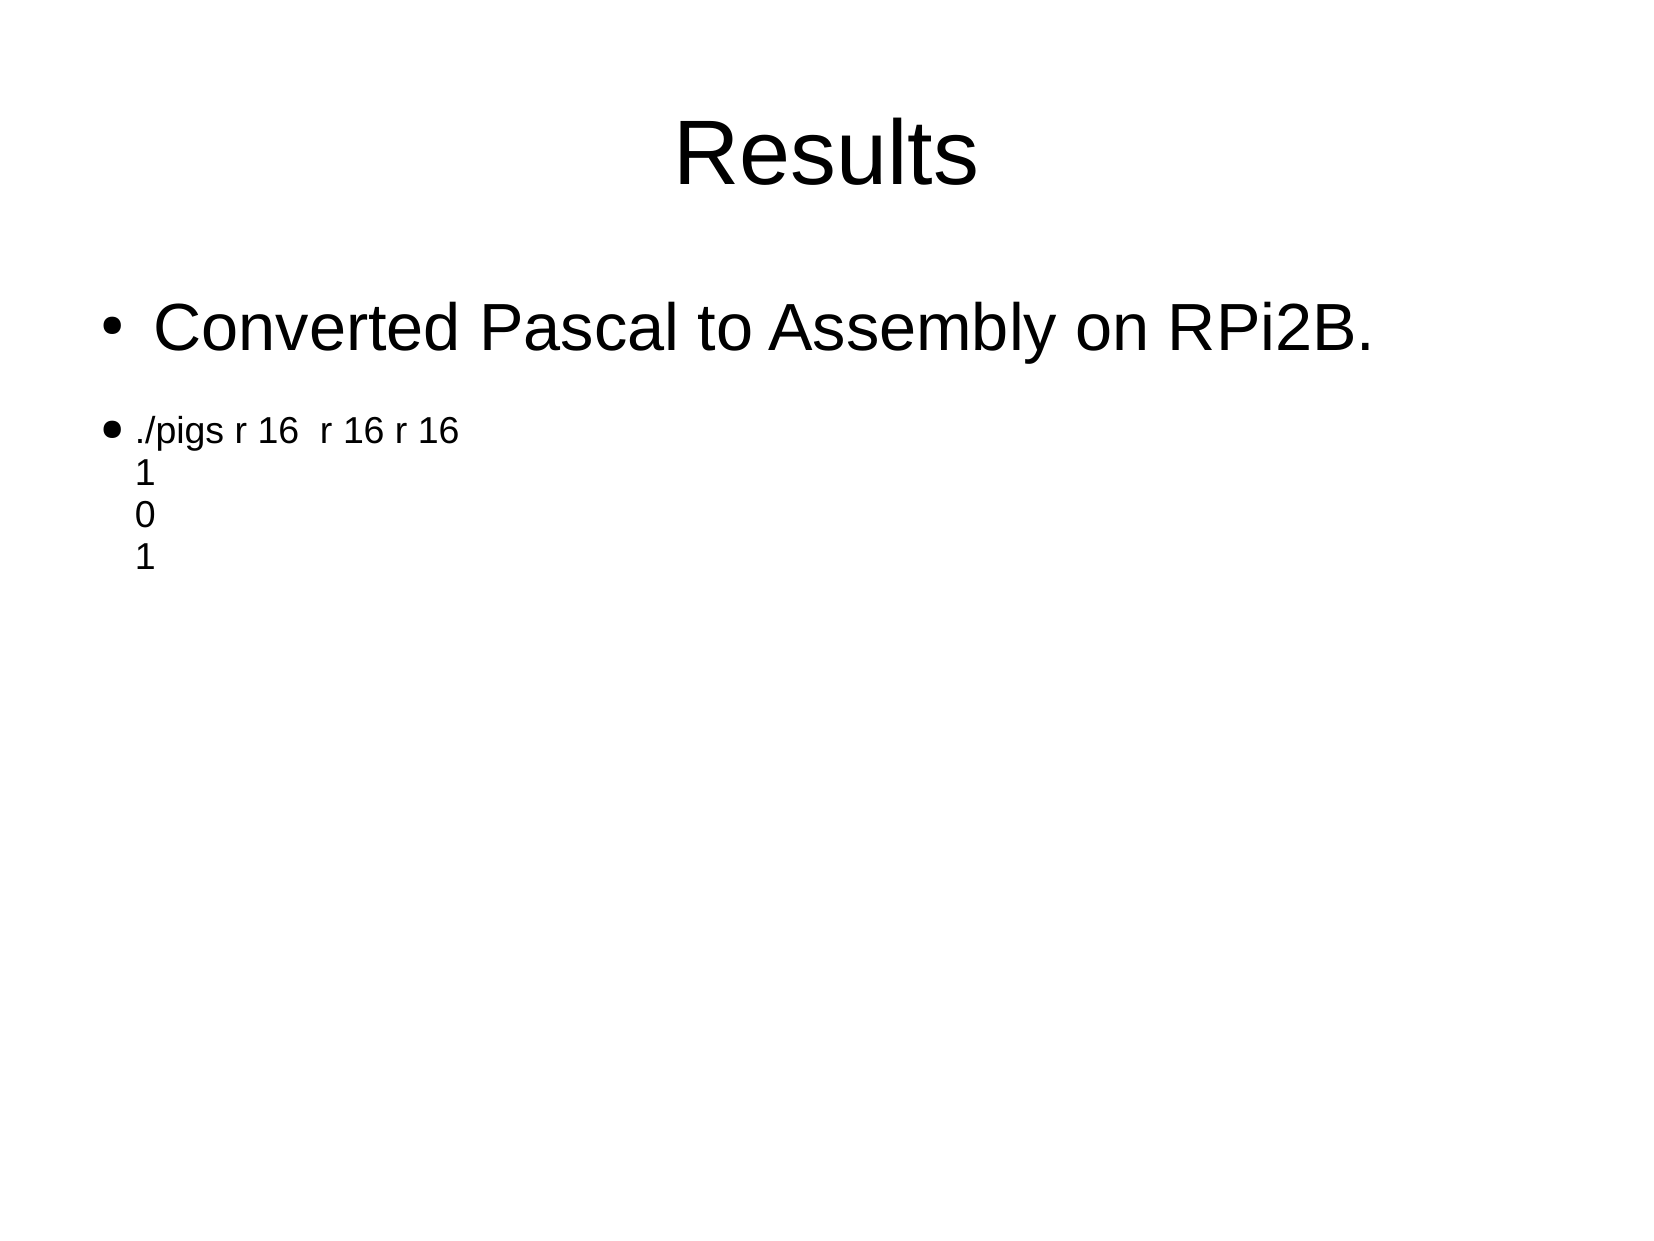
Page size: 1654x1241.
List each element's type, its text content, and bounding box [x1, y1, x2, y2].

title Results [82, 49, 1571, 257]
text_box ./pigs r 16 r 16 r 16 1 0 1 [120, 402, 475, 586]
list Converted Pascal to Assembly on RPi2B. [82, 290, 1571, 1010]
